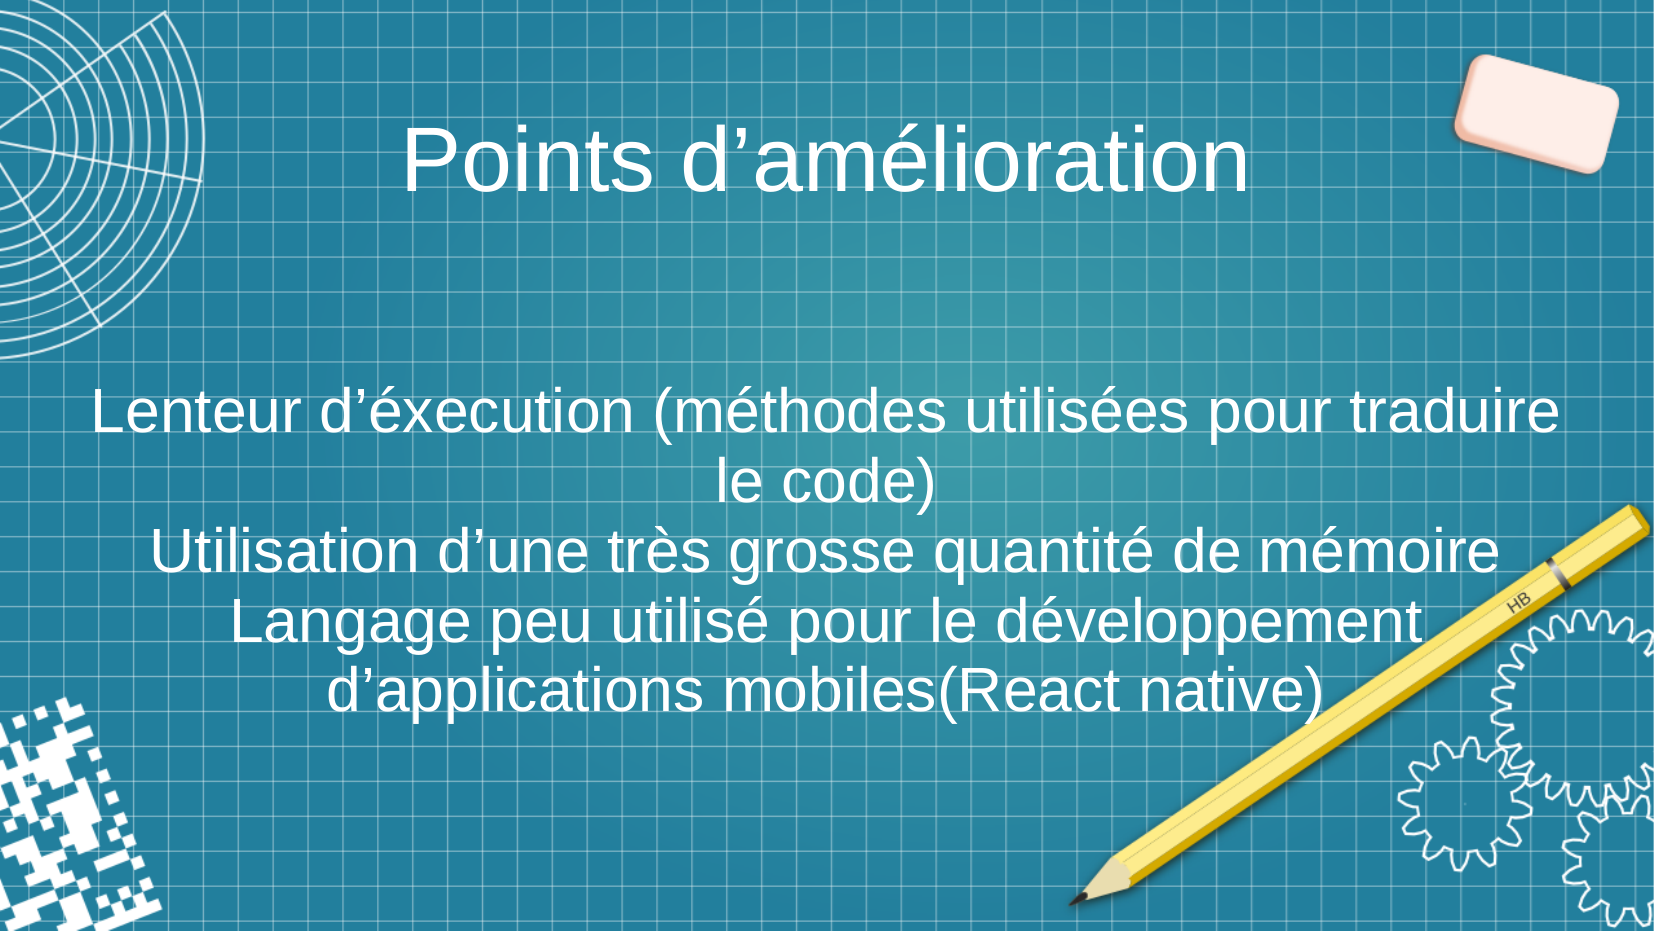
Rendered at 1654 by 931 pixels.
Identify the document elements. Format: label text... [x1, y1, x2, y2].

picture [0, 0, 1654, 931]
title Points d’amélioration [82, 53, 1571, 266]
subtitle Lenteur d’éxecution (méthodes utilisées pour traduire le code) Utilisation d’une très grosse quantité de mémoire Langage peu utilisé pour le développement d’applications mobiles(React native) [82, 324, 1571, 842]
